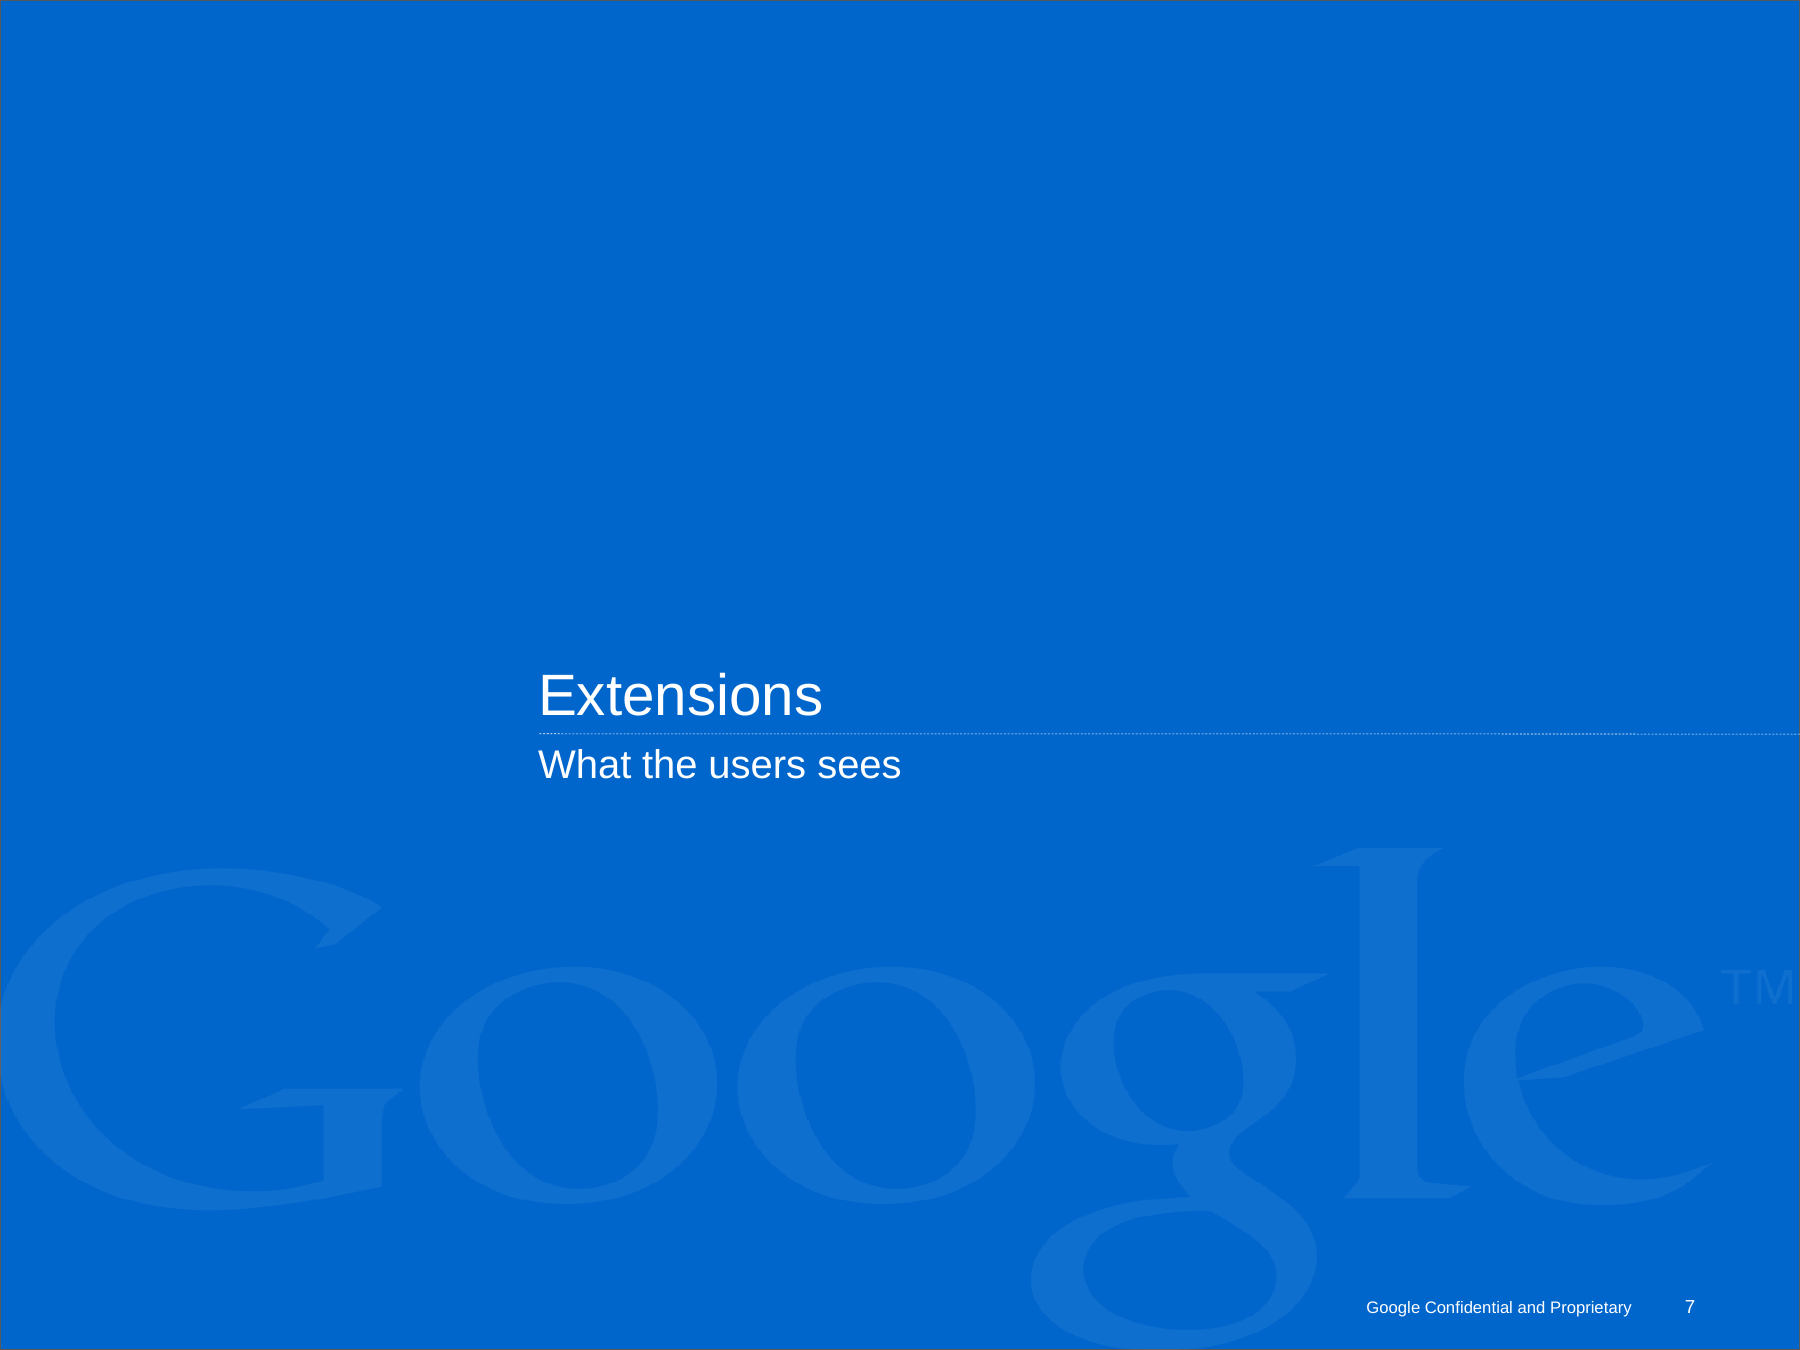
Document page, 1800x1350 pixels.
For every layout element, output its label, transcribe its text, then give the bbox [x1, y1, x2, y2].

subtitle What the users sees [523, 734, 1752, 801]
picture [0, 848, 1796, 1350]
title Extensions [523, 641, 1752, 734]
